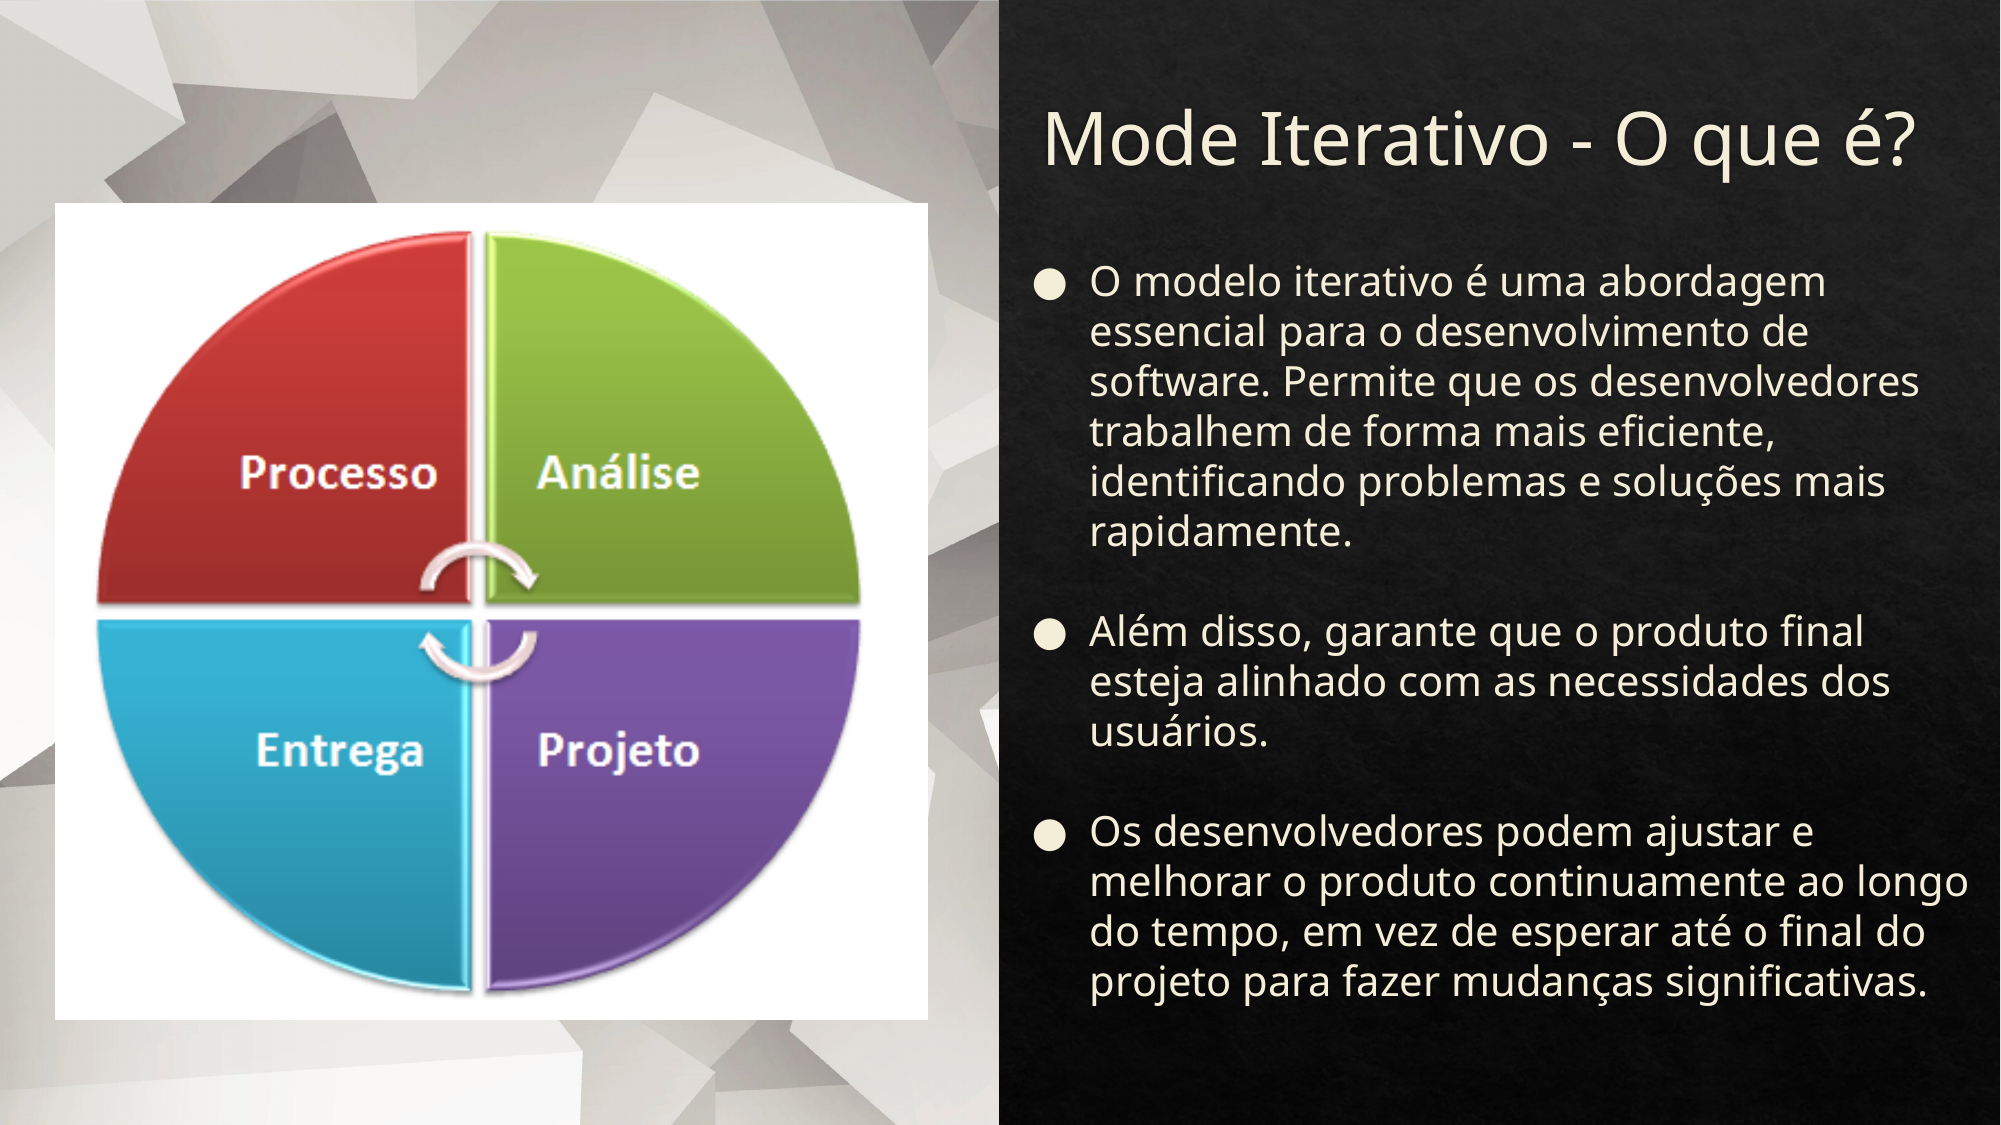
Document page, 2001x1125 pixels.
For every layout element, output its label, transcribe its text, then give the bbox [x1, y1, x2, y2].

text_box O modelo iterativo é uma abordagem essencial para o desenvolvimento de software. Permite que os desenvolvedores trabalhem de forma mais eficiente, identificando problemas e soluções mais rapidamente. Além disso, garante que o produto final esteja alinhado com as necessidades dos usuários. Os desenvolvedores podem ajustar e melhorar o produto continuamente ao longo do tempo, em vez de esperar até o final do projeto para fazer mudanças significativas. [999, 239, 2000, 1020]
title Mode Iterativo - O que é? [1025, 29, 1970, 190]
picture [0, 0, 2001, 1125]
